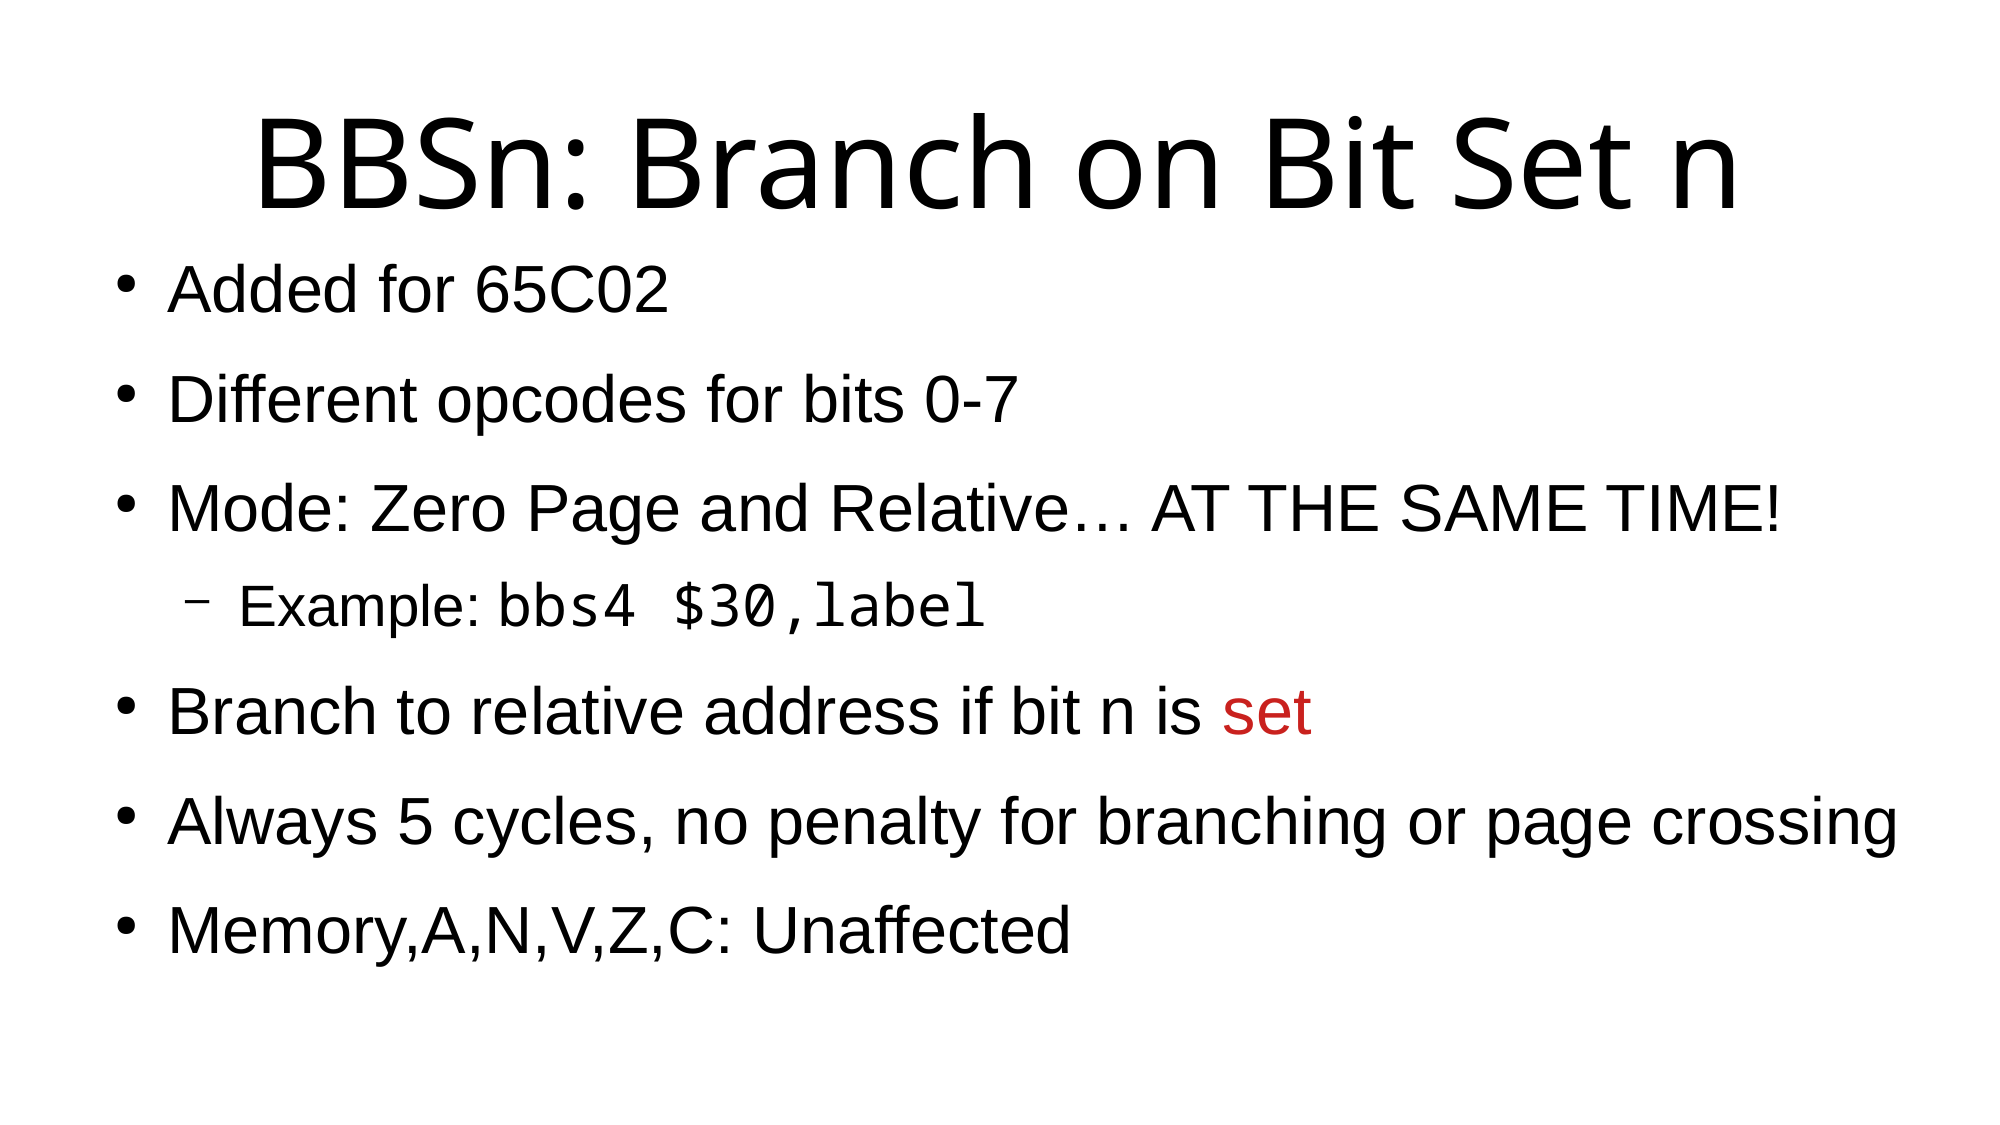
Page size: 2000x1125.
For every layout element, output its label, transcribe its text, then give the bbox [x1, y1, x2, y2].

title BBSn: Branch on Bit Set n [30, 59, 1966, 278]
list Added for 65C02 Different opcodes for bits 0-7 Mode: Zero Page and Relative… AT THE SAME TIME! Example: bbs4 $30,label Branch to relative address if bit n is set Always 5 cycles, no penalty for branching or page crossing Memory,A,N,V,Z,C: Unaffected [81, 278, 1931, 1064]
